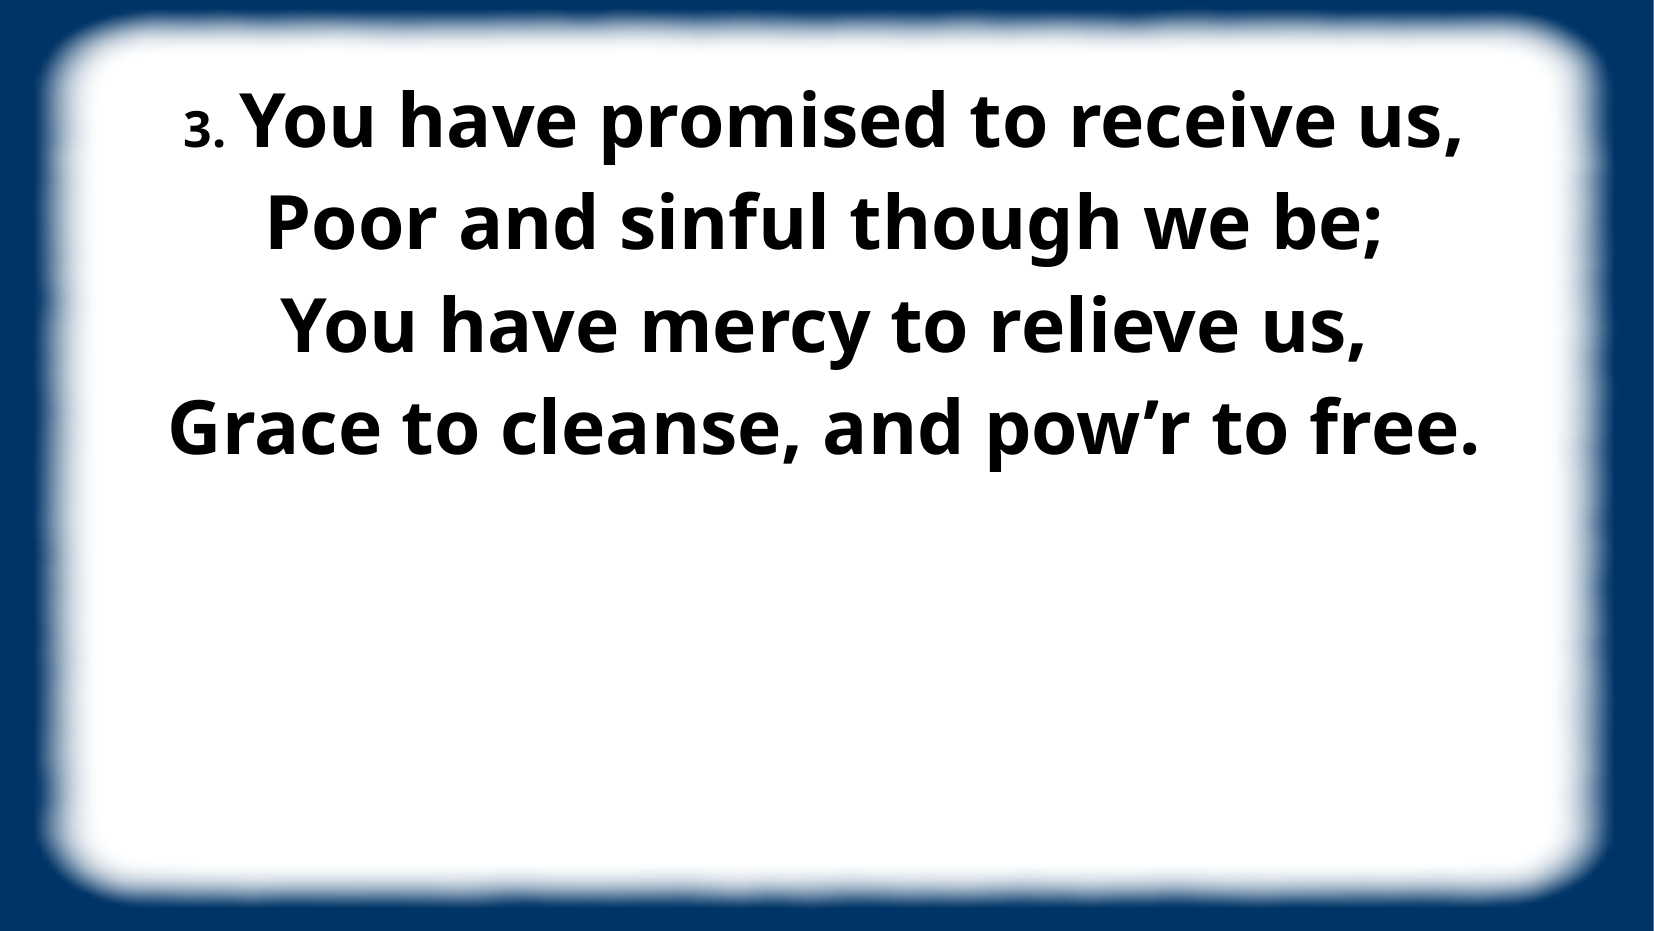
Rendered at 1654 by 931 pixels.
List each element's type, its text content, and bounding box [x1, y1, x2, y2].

picture [0, 0, 1654, 931]
text_box 3. You have promised to receive us, Poor and sinful though we be; You have mercy to relieve us, Grace to cleanse, and pow’r to free. [105, 60, 1546, 475]
